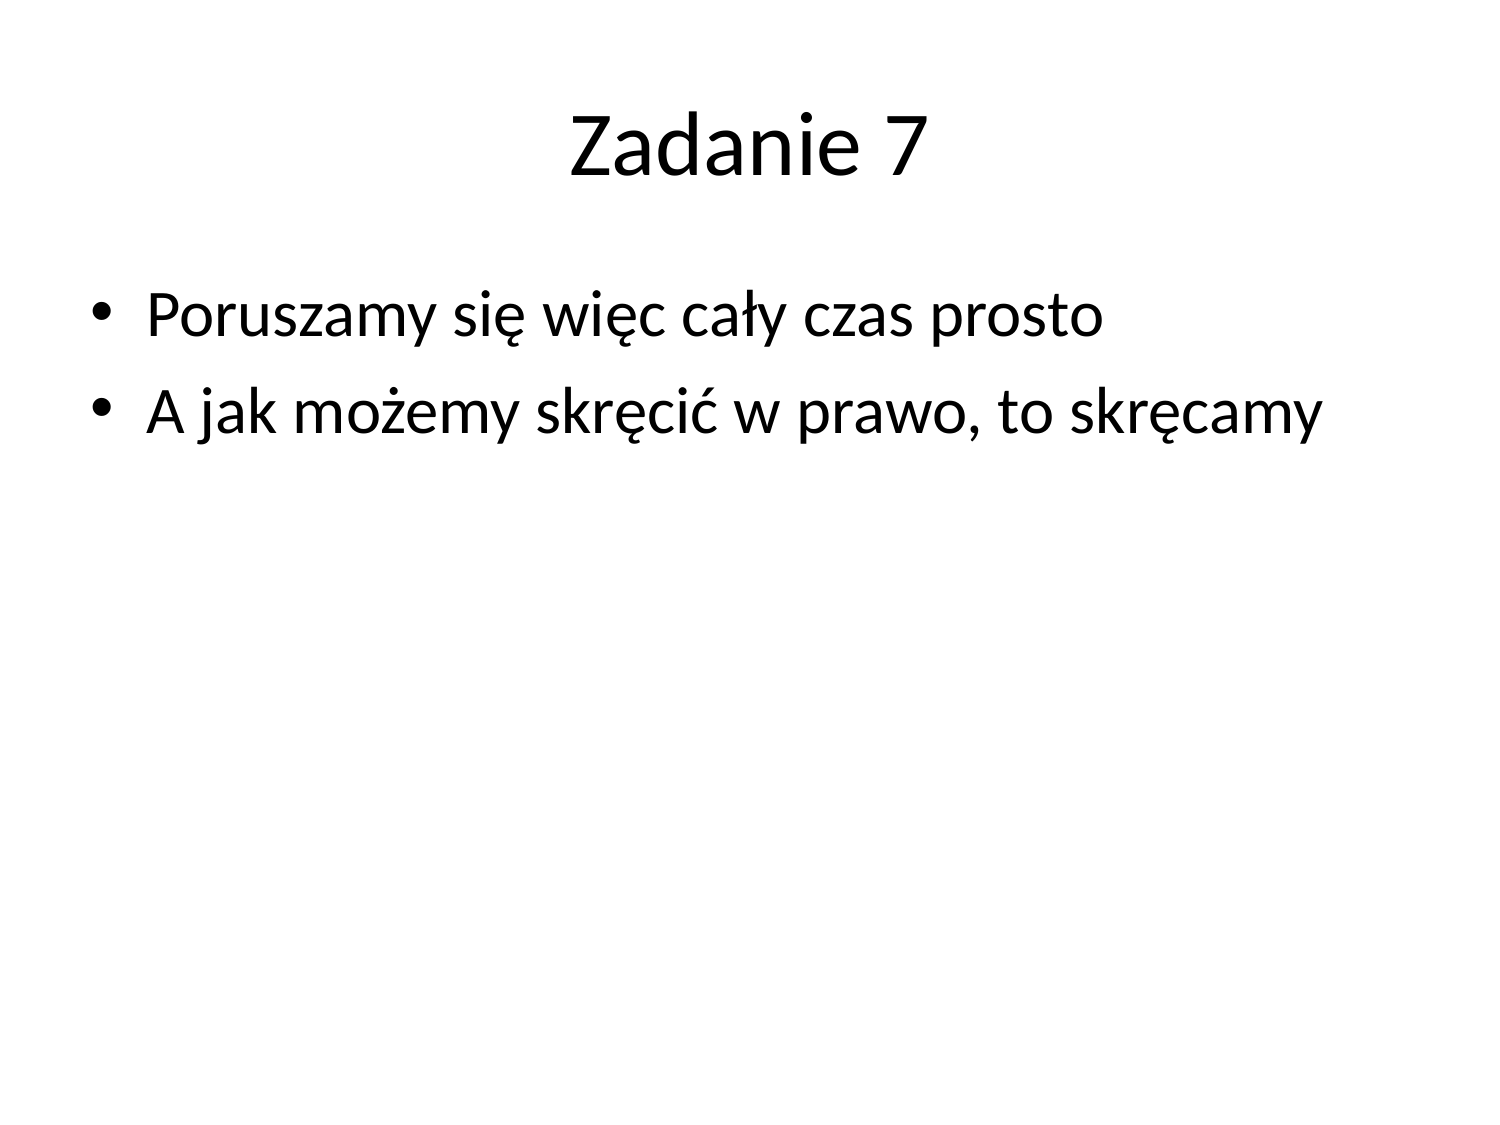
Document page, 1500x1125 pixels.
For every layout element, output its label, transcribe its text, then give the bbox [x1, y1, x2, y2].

title Zadanie 7 [75, 45, 1426, 233]
list Poruszamy się więc cały czas prosto A jak możemy skręcić w prawo, to skręcamy [75, 262, 1426, 1005]
